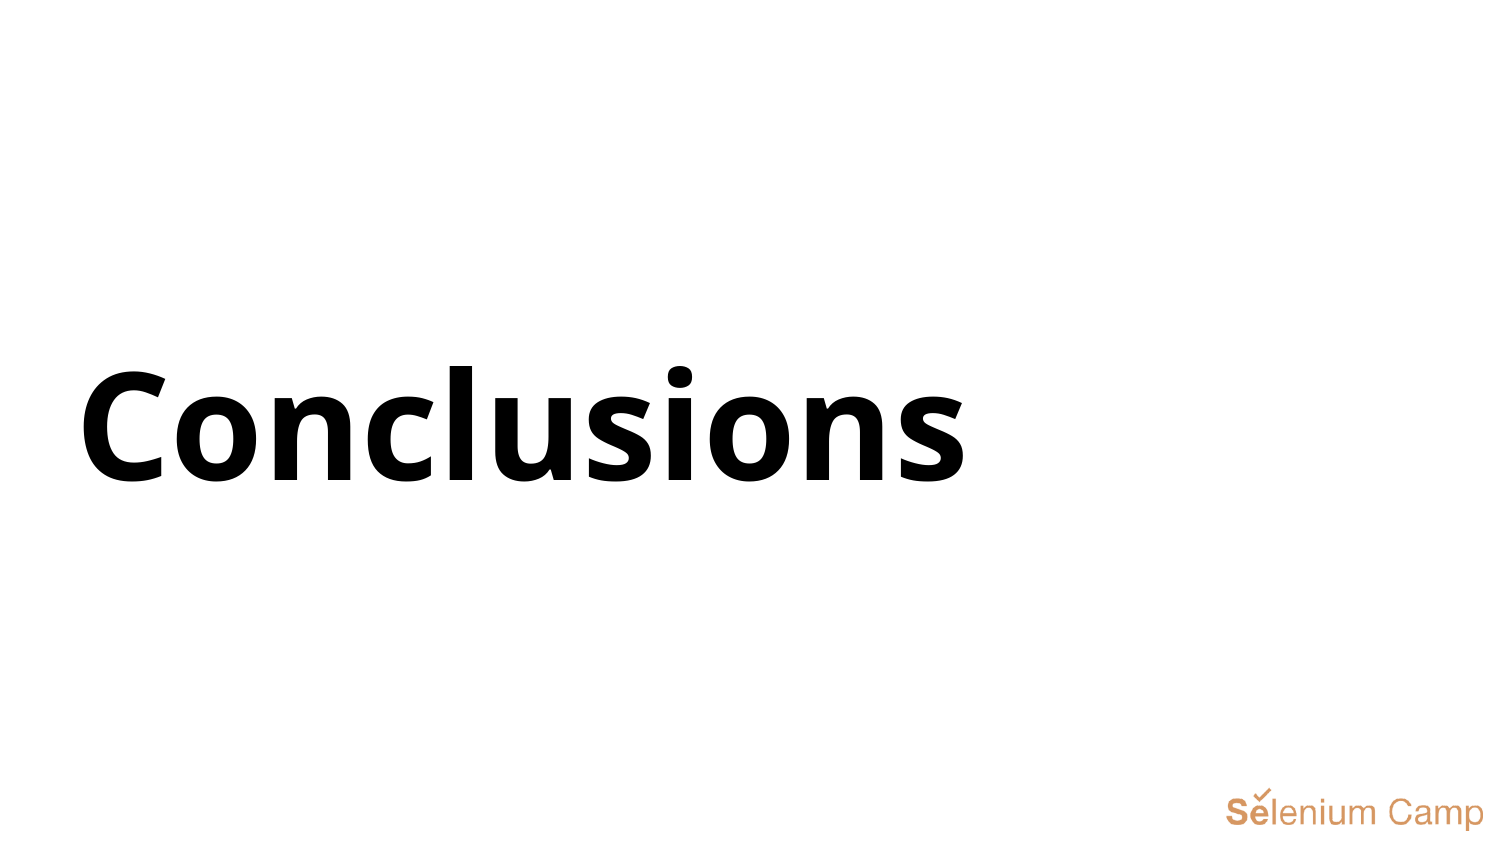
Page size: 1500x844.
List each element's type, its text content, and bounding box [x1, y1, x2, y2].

picture [1226, 787, 1483, 831]
title Conclusions [60, 60, 1441, 781]
